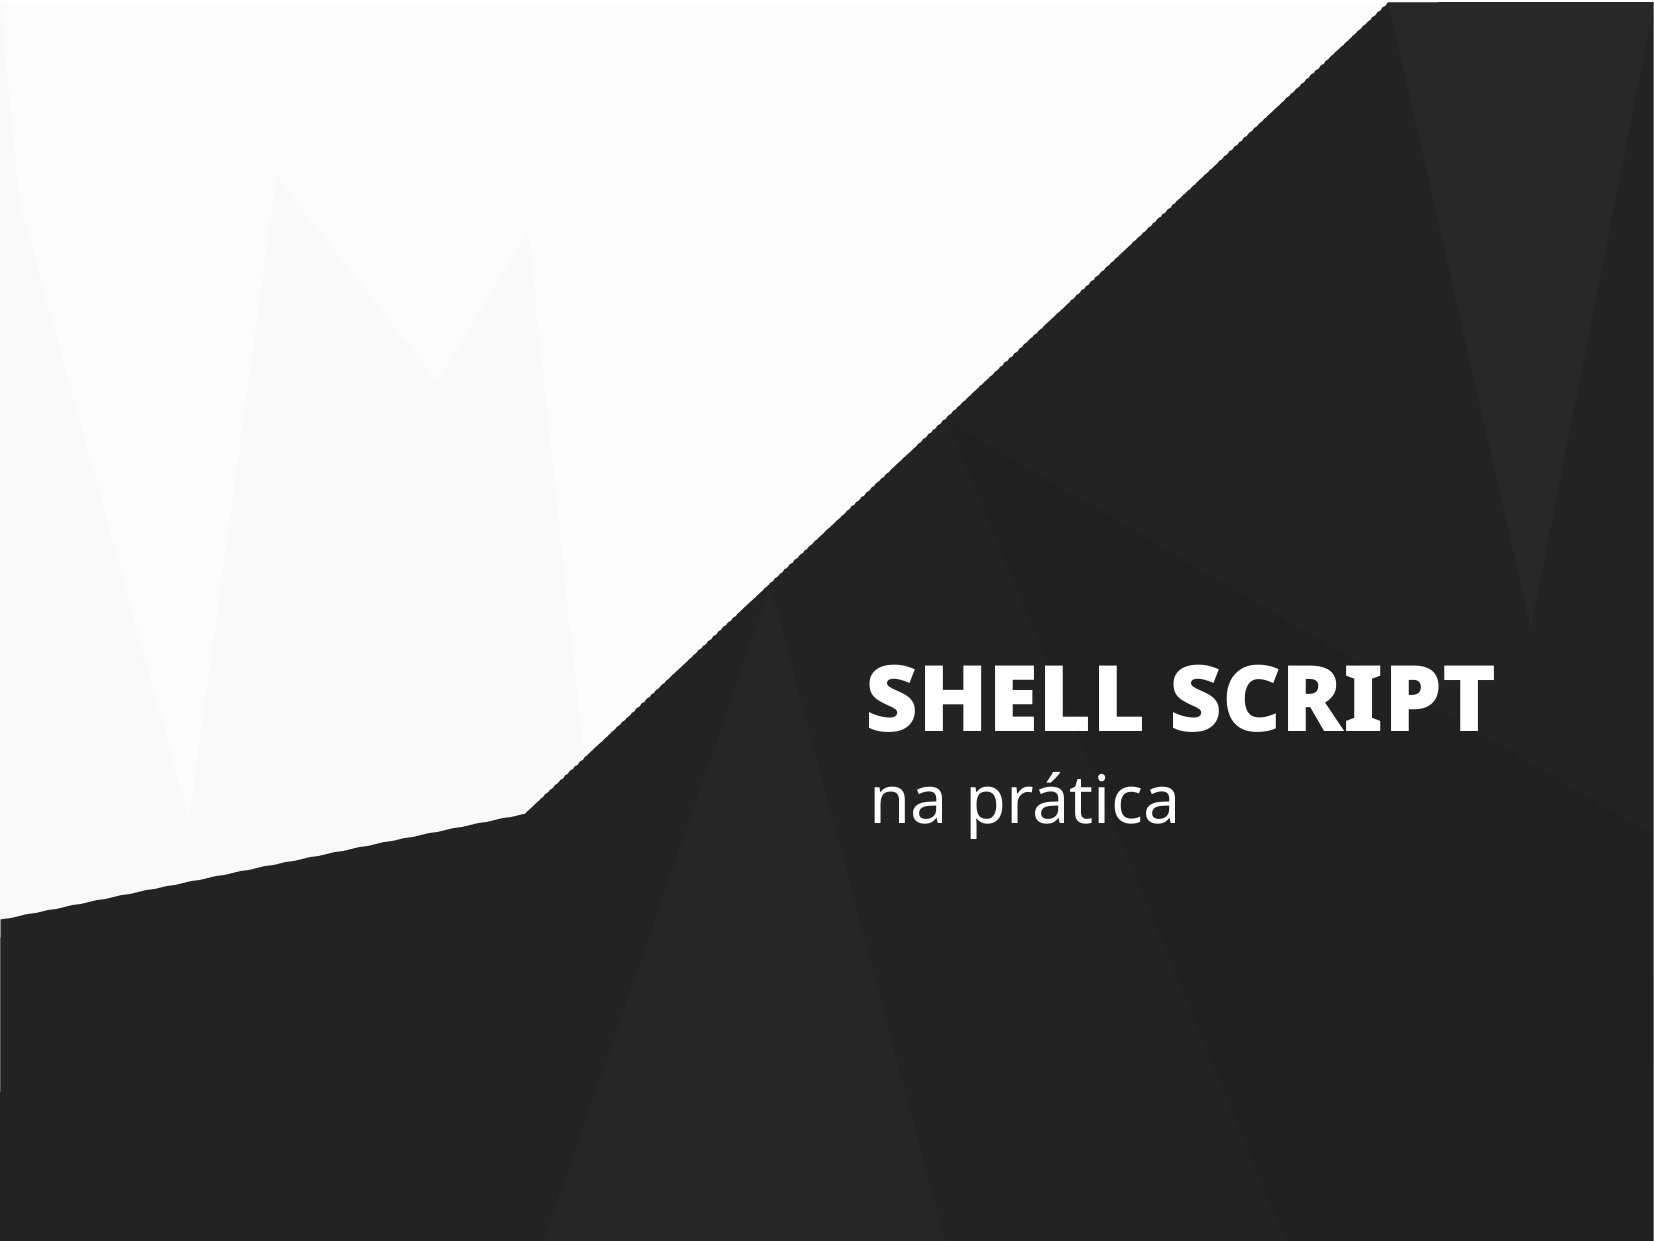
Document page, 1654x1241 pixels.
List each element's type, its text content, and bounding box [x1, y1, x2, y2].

title SHELL SCRIPT [865, 620, 1613, 771]
picture [0, 2, 1654, 1241]
subtitle na prática [869, 741, 1477, 854]
